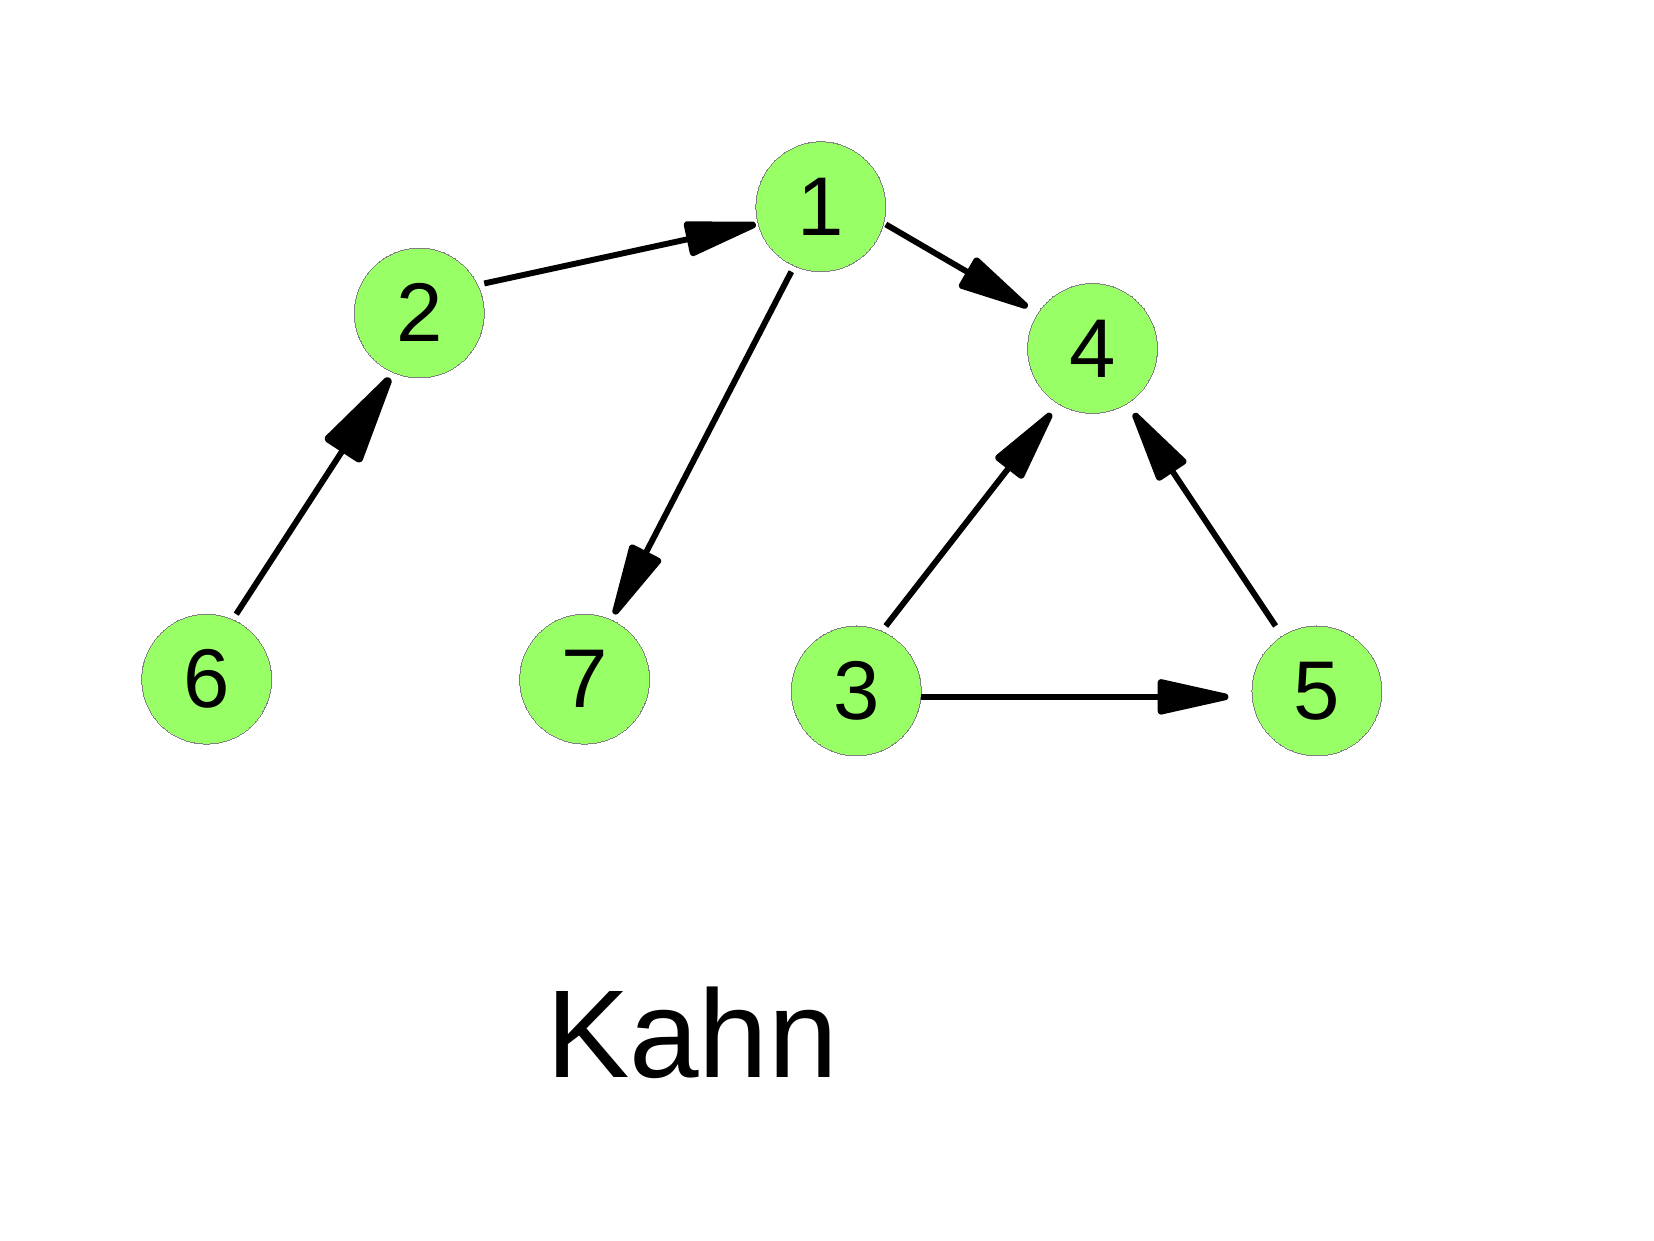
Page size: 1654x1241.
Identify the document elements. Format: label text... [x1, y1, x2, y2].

text_box 1 [755, 141, 886, 272]
text_box 2 [354, 248, 485, 378]
text_box 3 [791, 625, 922, 756]
text_box 7 [519, 614, 650, 745]
text_box Kahn [531, 956, 1418, 1112]
text_box 6 [141, 614, 272, 745]
text_box 5 [1251, 625, 1382, 756]
text_box 4 [1027, 283, 1158, 414]
